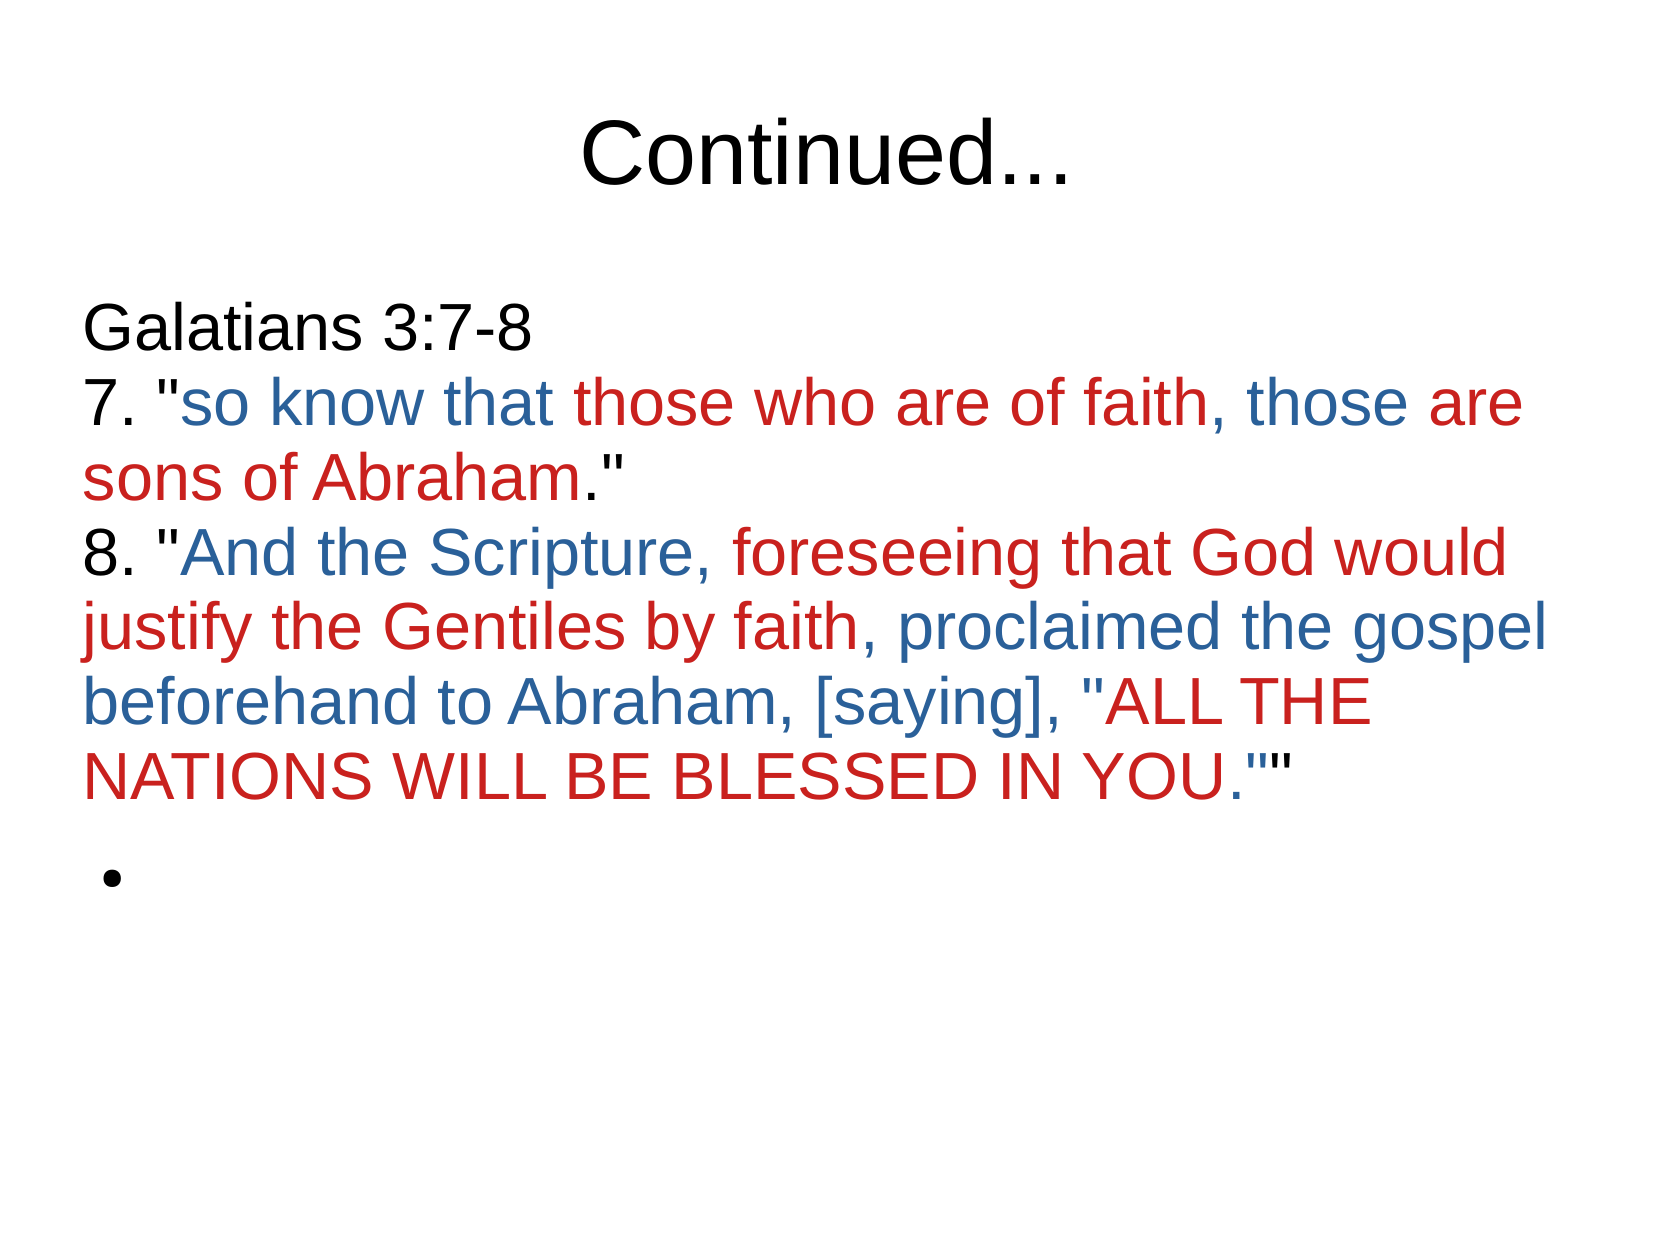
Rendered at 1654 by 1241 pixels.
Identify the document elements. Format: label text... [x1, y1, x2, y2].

list Galatians 3:7-8 7. "so know that those who are of faith, those are sons of Abraham." 8. "And the Scripture, foreseeing that God would justify the Gentiles by faith, proclaimed the gospel beforehand to Abraham, [saying], "ALL THE NATIONS WILL BE BLESSED IN YOU."" [82, 290, 1571, 1109]
title Continued... [82, 49, 1571, 257]
